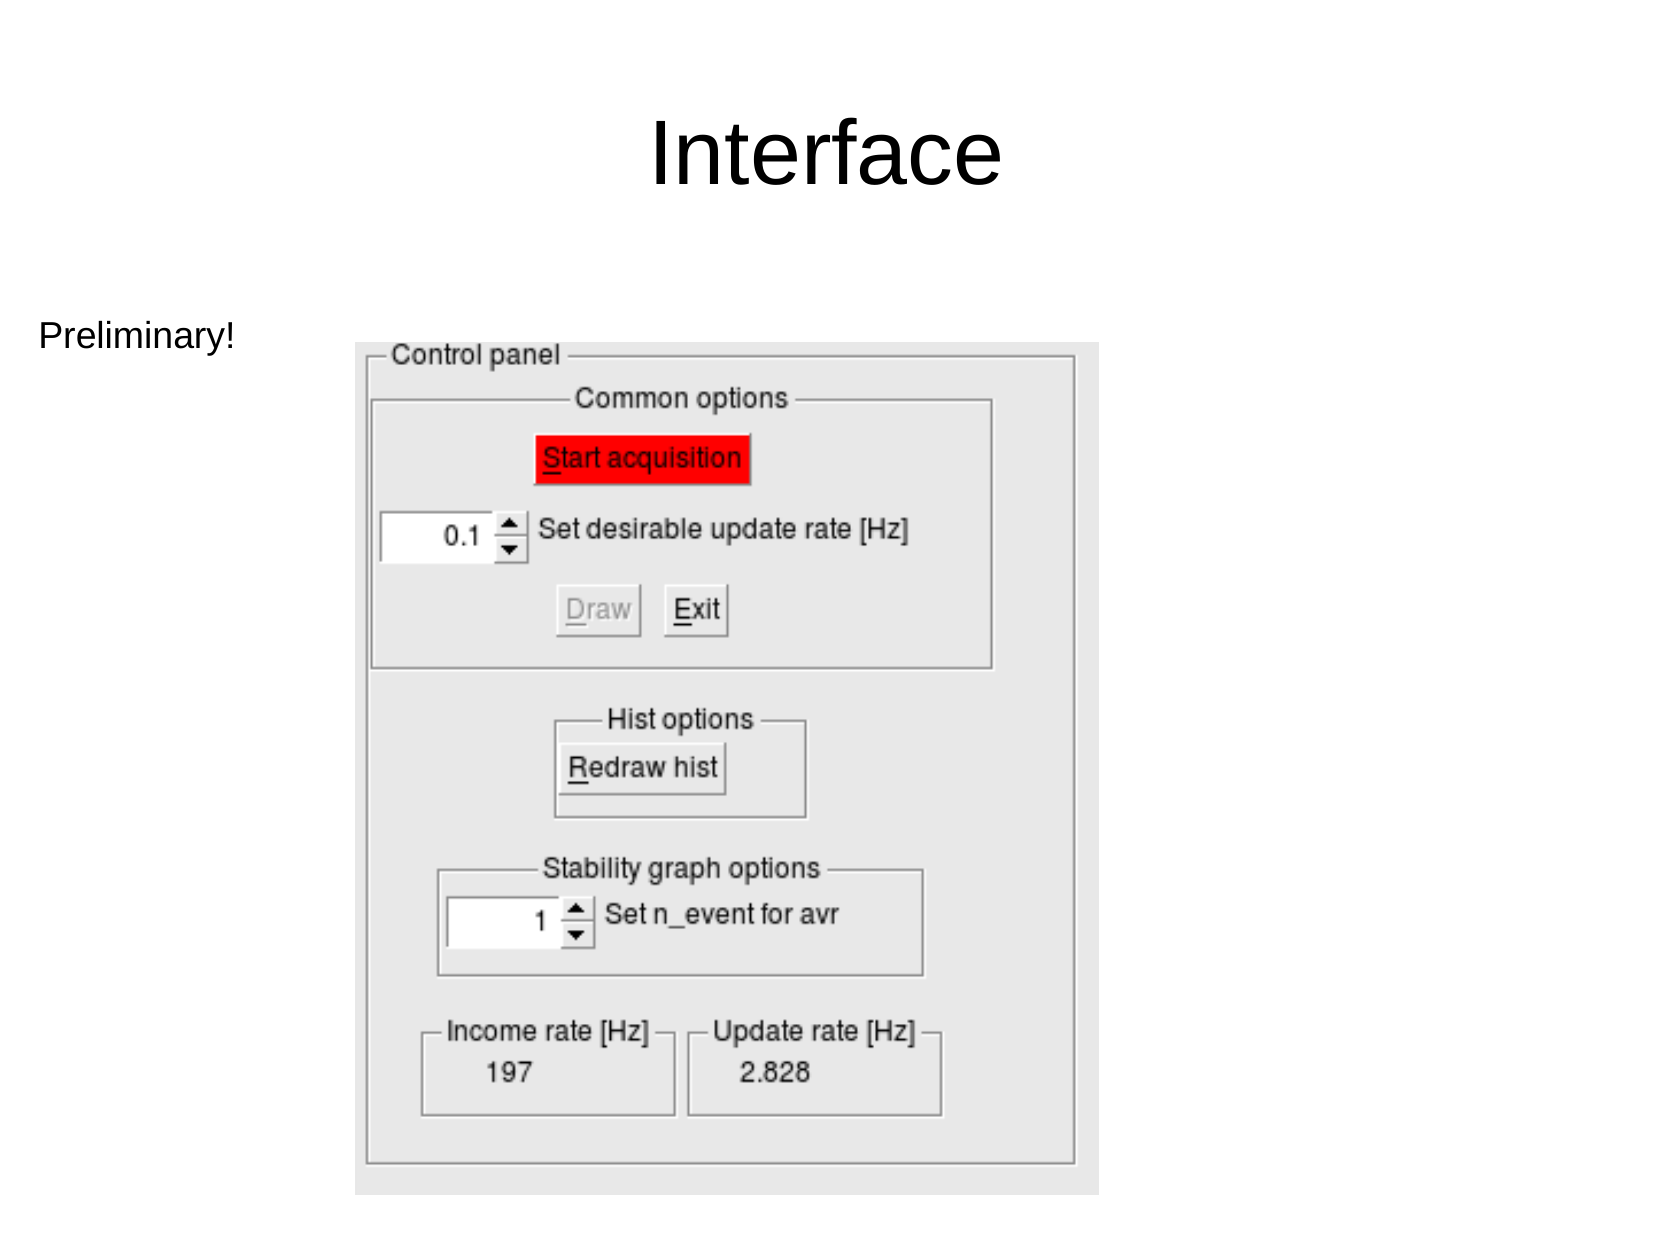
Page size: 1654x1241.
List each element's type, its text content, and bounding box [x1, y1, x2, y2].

picture [355, 342, 1099, 1195]
title Interface [82, 49, 1571, 257]
text_box Preliminary! [23, 307, 438, 364]
